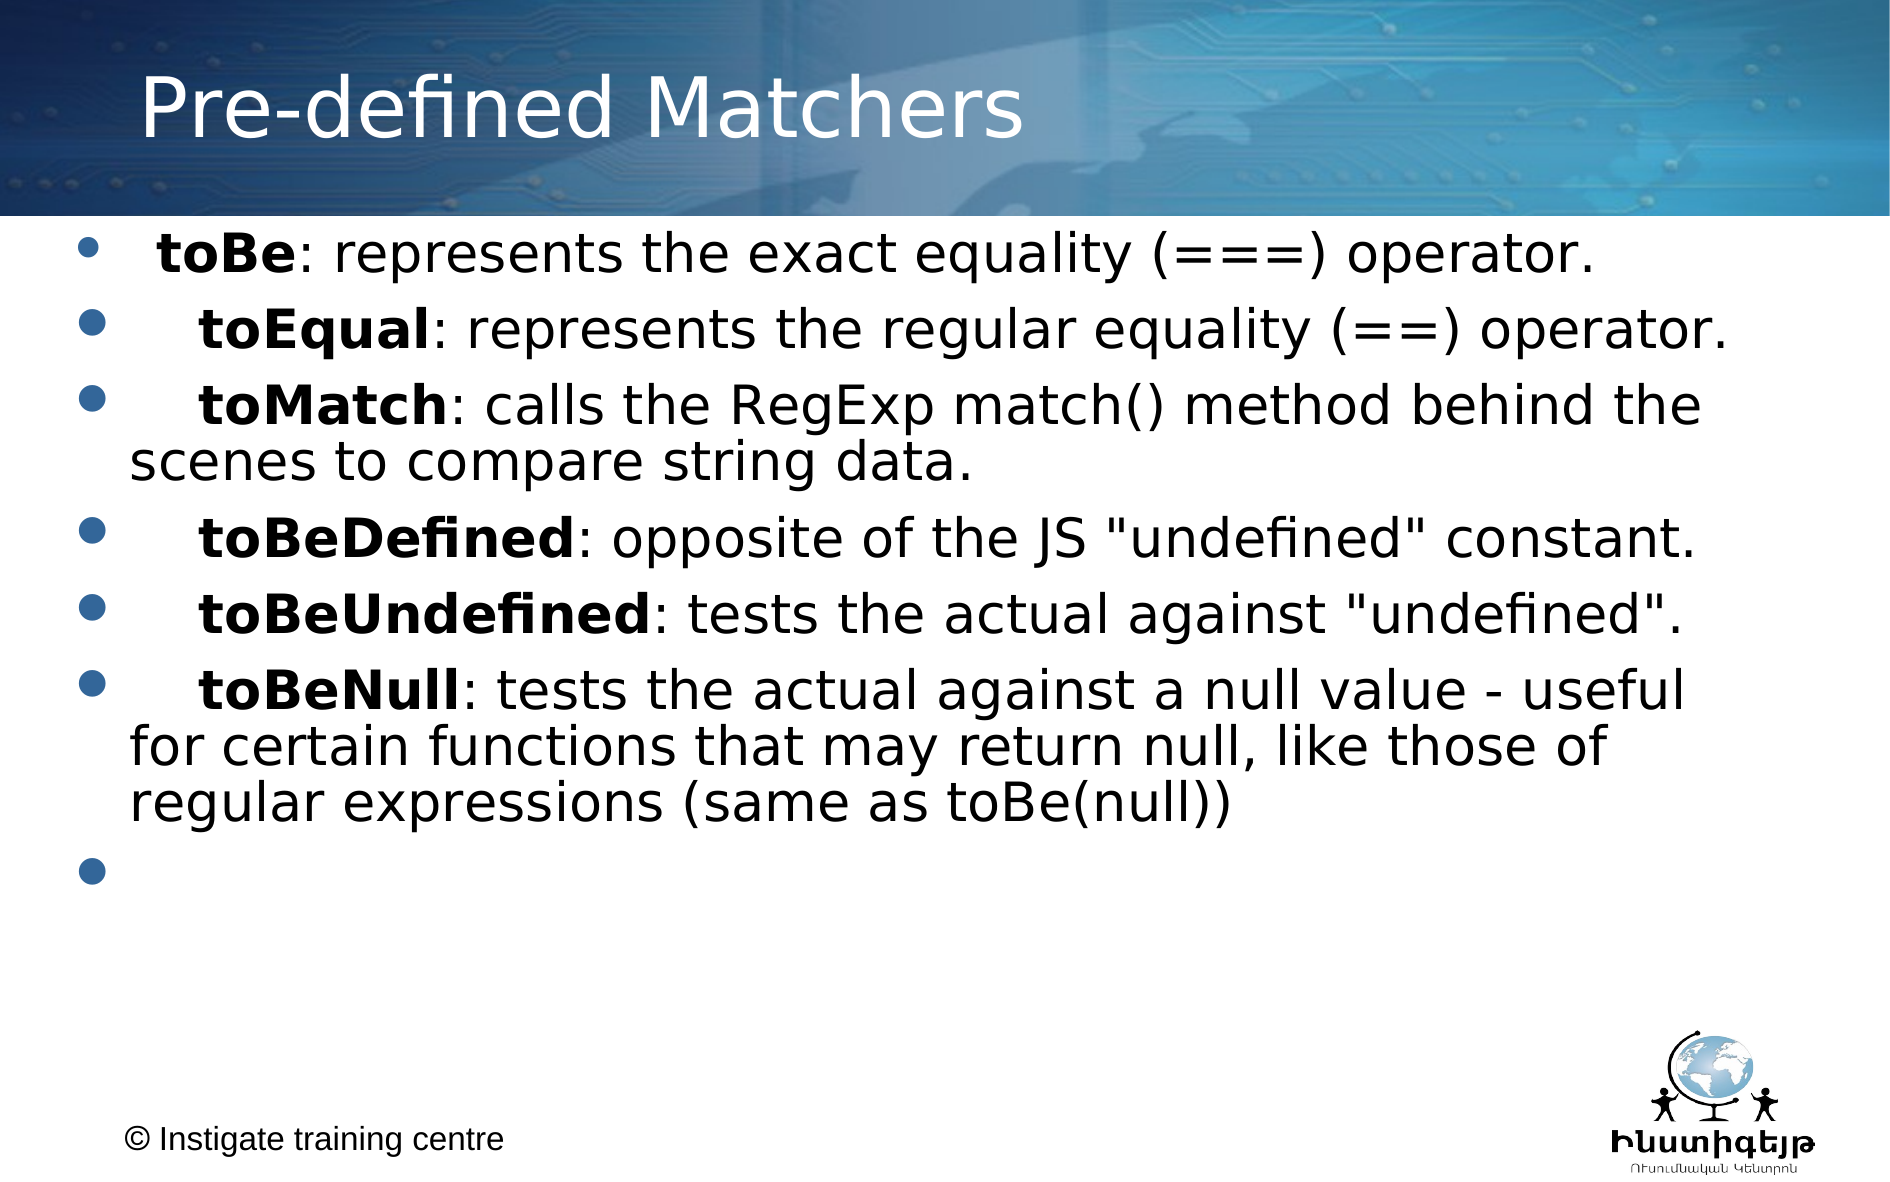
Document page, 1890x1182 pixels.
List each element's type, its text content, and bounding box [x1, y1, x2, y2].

picture [0, 0, 1890, 216]
picture [1612, 1030, 1815, 1175]
list toBe: represents the exact equality (===) operator. toEqual: represents the regular equality (==) operator. toMatch: calls the RegExp match() method behind the scenes to compare string data. toBeDefined: opposite of the JS "undefined" constant. toBeUndefined: tests the actual against "undefined". toBeNull: tests the actual against a null value - useful for certain functions that may return null, like those of regular expressions (same as toBe(null)) [75, 227, 1765, 255]
